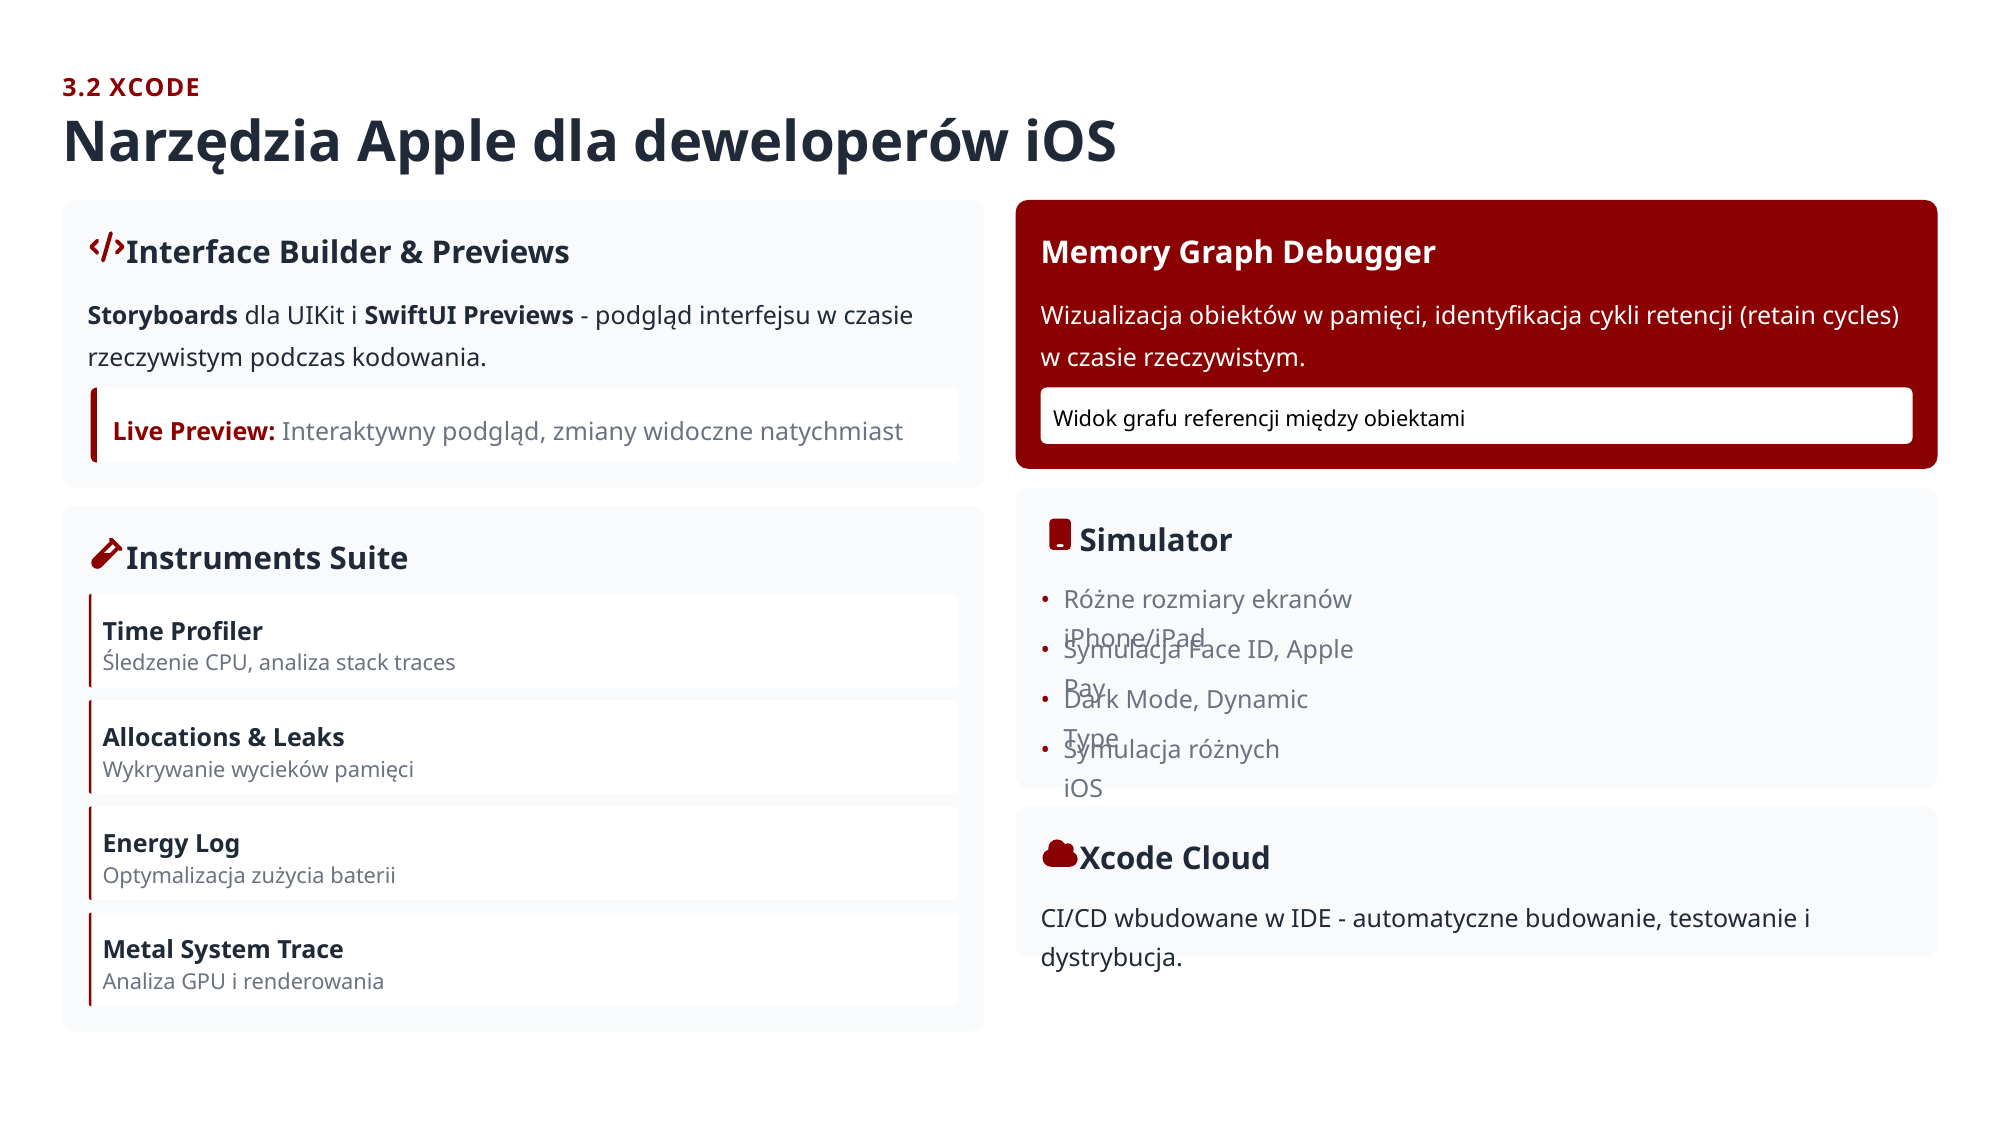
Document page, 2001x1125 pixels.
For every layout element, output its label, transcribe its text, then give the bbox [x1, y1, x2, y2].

text_box Live Preview: Interaktywny podgląd, zmiany widoczne natychmiast [112, 406, 953, 444]
text_box Dark Mode, Dynamic Type [1064, 675, 1368, 713]
text_box Metal System Trace [102, 925, 959, 962]
text_box Optymalizacja zużycia baterii [102, 856, 957, 887]
text_box [1015, 487, 1938, 788]
text_box Wykrywanie wycieków pamięci [102, 750, 957, 781]
text_box Śledzenie CPU, analiza stack traces [102, 644, 957, 675]
text_box Narzędzia Apple dla deweloperów iOS [62, 112, 1966, 175]
text_box Memory Graph Debugger [1041, 225, 1928, 269]
text_box • [1041, 575, 1064, 613]
text_box • [1041, 675, 1064, 713]
text_box Energy Log [102, 819, 959, 856]
text_box Symulacja Face ID, Apple Pay [1064, 625, 1395, 662]
text_box [1073, 781, 1085, 788]
text_box [62, 506, 985, 1032]
text_box Wizualizacja obiektów w pamięci, identyfikacja cykli retencji (retain cycles) w czasie rzeczywistym. [1041, 287, 1925, 369]
text_box Xcode Cloud [1080, 831, 1928, 875]
text_box Analiza GPU i renderowania [102, 962, 957, 994]
text_box Time Profiler [102, 606, 959, 644]
text_box Instruments Suite [126, 531, 975, 575]
text_box [1015, 199, 1938, 469]
text_box Symulacja różnych iOS [1064, 725, 1326, 763]
text_box • [1041, 625, 1064, 662]
text_box CI/CD wbudowane w IDE - automatyczne budowanie, testowanie i dystrybucja. [1041, 894, 1925, 931]
text_box Storyboards dla UIKit i SwiftUI Previews - podgląd interfejsu w czasie rzeczywistym podczas kodowania. [87, 287, 972, 369]
text_box • [1041, 725, 1064, 763]
text_box [62, 200, 985, 488]
text_box [1015, 806, 1938, 957]
text_box Simulator [1080, 512, 1928, 556]
text_box Widok grafu referencji między obiektami [1053, 400, 1911, 431]
text_box Interface Builder & Previews [126, 225, 975, 269]
text_box Allocations & Leaks [102, 712, 959, 750]
text_box Różne rozmiary ekranów iPhone/iPad [1064, 575, 1479, 613]
text_box 3.2 XCODE [62, 62, 1950, 100]
